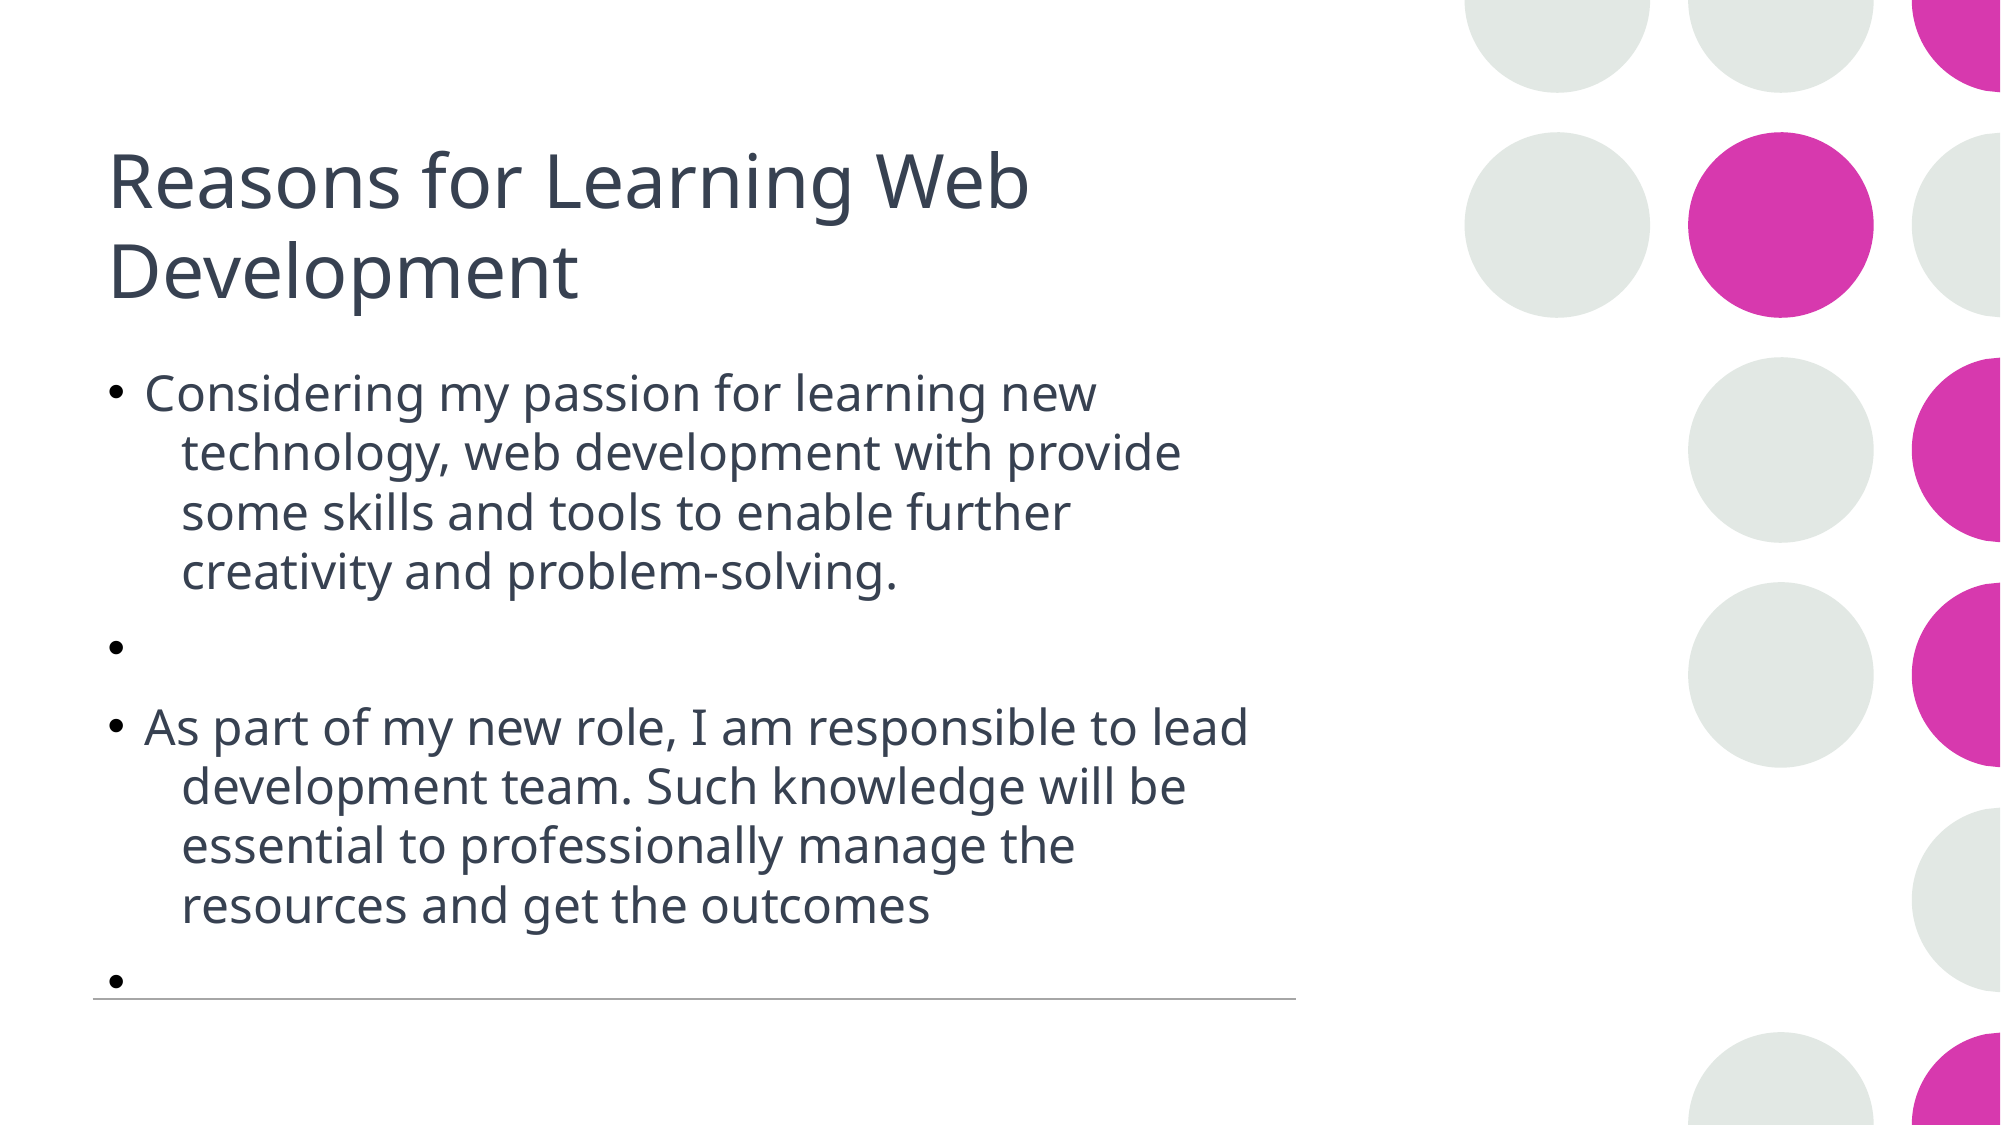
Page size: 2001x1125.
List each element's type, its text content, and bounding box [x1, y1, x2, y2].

title Reasons for Learning Web Development [92, 126, 1297, 335]
list Considering my passion for learning new technology, web development with provide some skills and tools to enable further creativity and problem-solving. As part of my new role, I am responsible to lead development team. Such knowledge will be essential to professionally manage the resources and get the outcomes [92, 354, 1297, 946]
